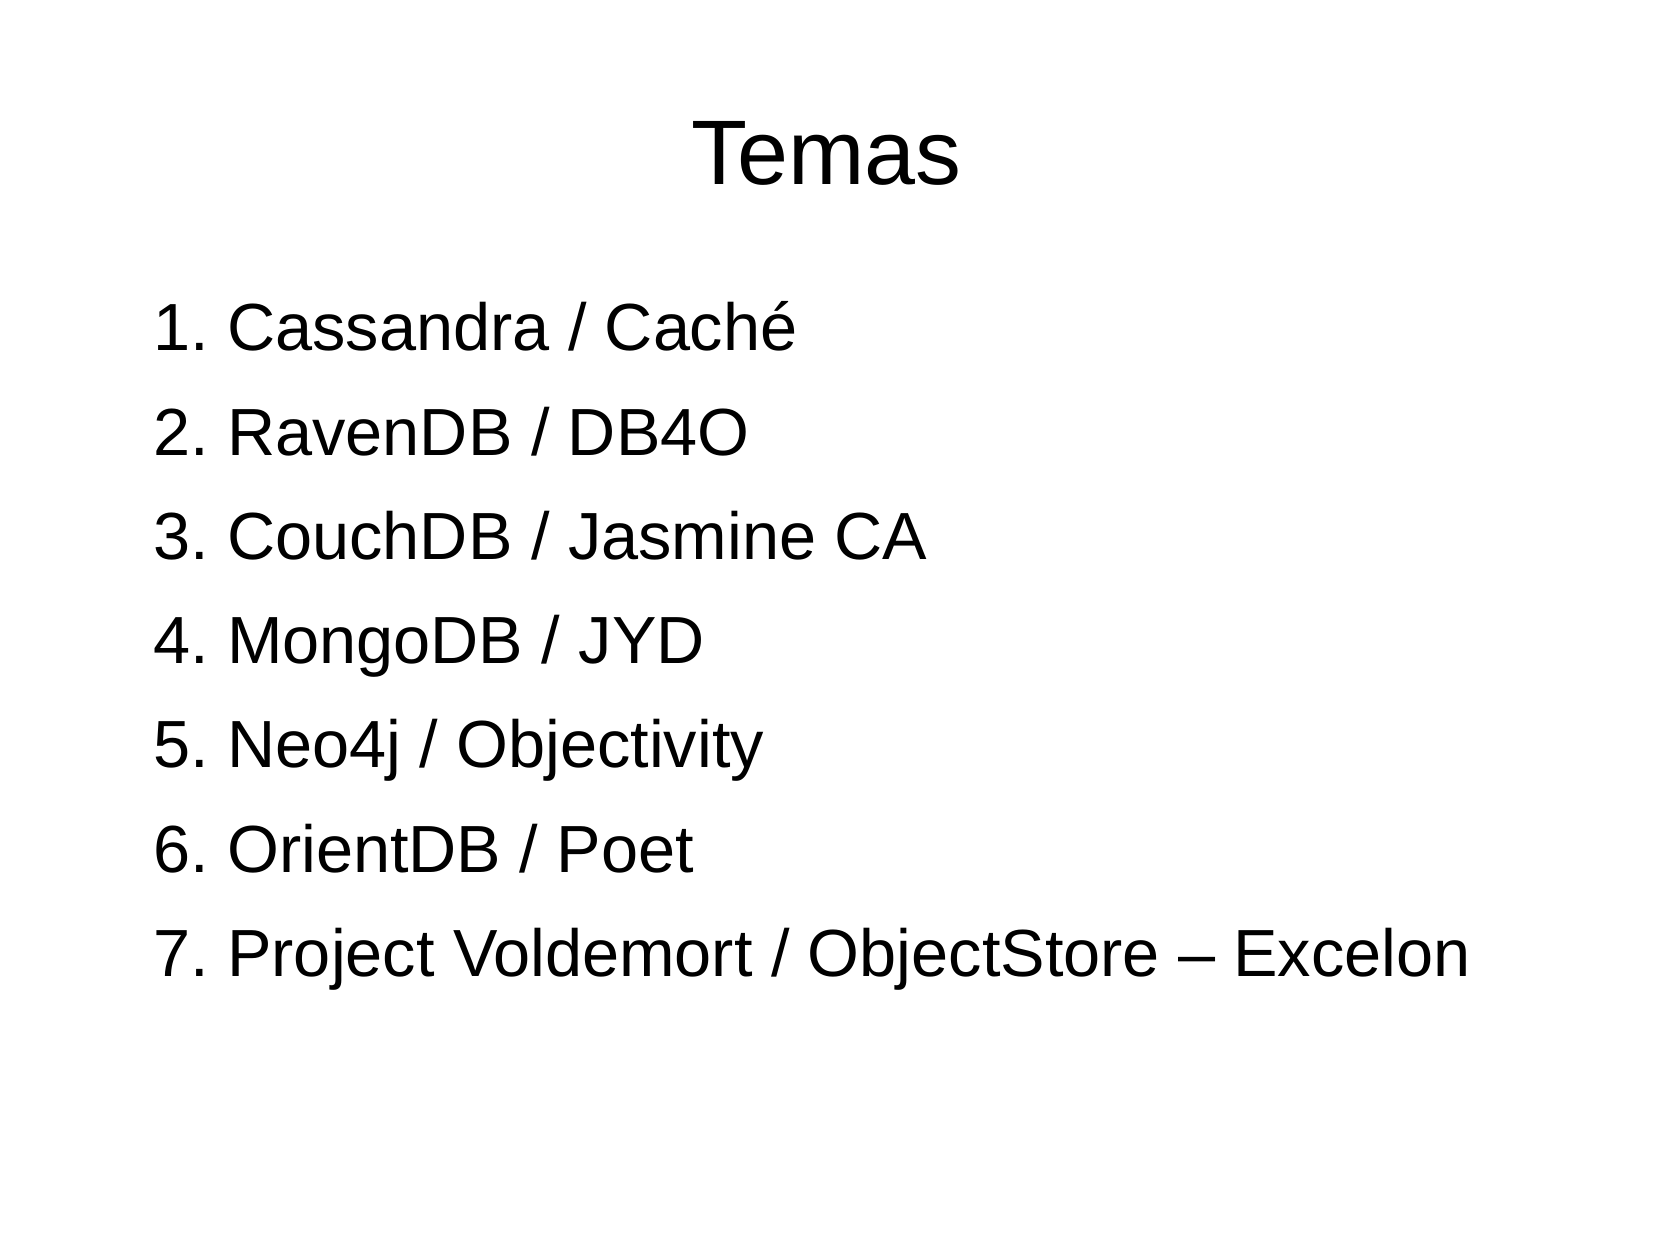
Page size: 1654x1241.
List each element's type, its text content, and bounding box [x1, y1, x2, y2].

title Temas [82, 49, 1571, 257]
list 1. Cassandra / Caché 2. RavenDB / DB4O 3. CouchDB / Jasmine CA 4. MongoDB / JYD 5. Neo4j / Objectivity 6. OrientDB / Poet 7. Project Voldemort / ObjectStore – Excelon [82, 290, 1571, 1010]
